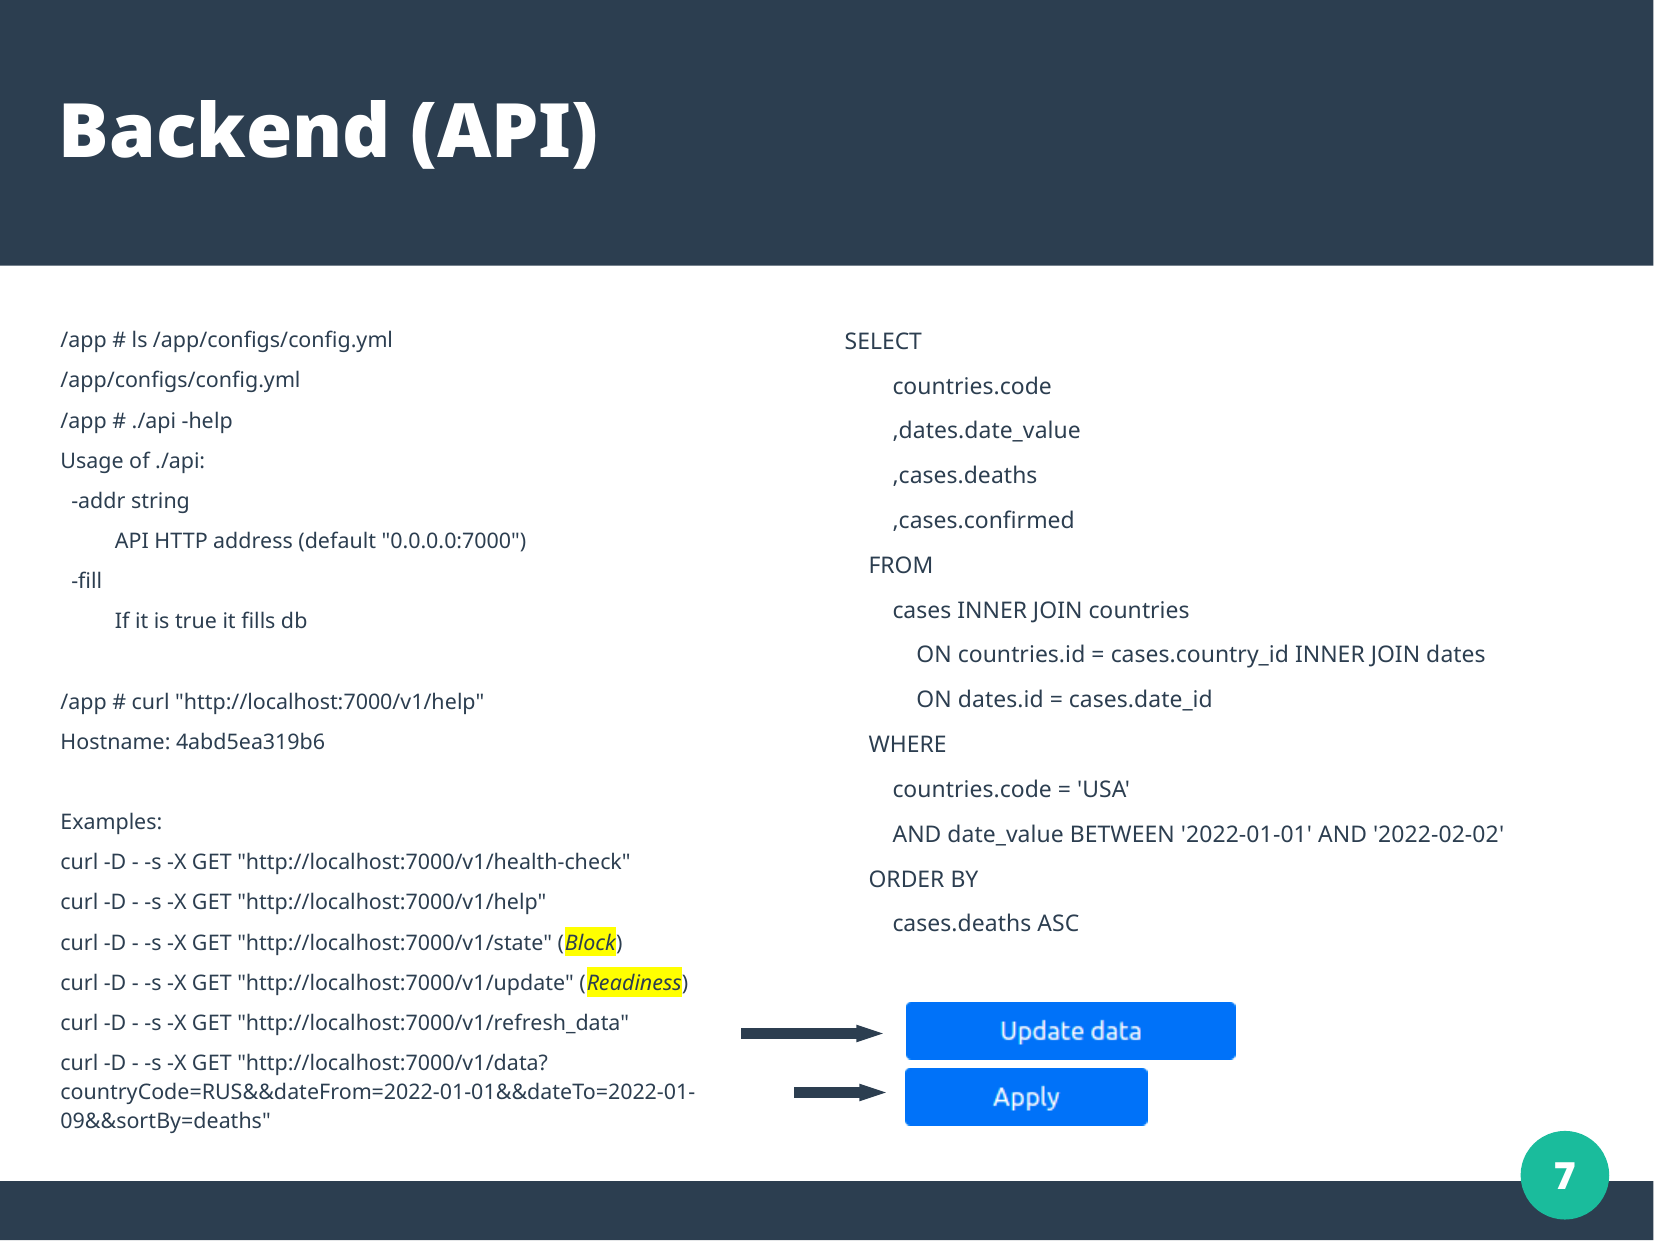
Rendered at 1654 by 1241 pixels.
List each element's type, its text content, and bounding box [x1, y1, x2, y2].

list SELECT countries.code ,dates.date_value ,cases.deaths ,cases.confirmed FROM cases INNER JOIN countries ON countries.id = cases.country_id INNER JOIN dates ON dates.id = cases.date_id WHERE countries.code = 'USA' AND date_value BETWEEN '2022-01-01' AND '2022-02-02' ORDER BY cases.deaths ASC [845, 324, 1594, 939]
list /app # ls /app/configs/config.yml /app/configs/config.yml /app # ./api -help Usage of ./api: -addr string API HTTP address (default "0.0.0.0:7000") -fill If it is true it fills db /app # curl "http://localhost:7000/v1/help" Hostname: 4abd5ea319b6 Examples: curl -D - -s -X GET "http://localhost:7000/v1/health-check" curl -D - -s -X GET "http://localhost:7000/v1/help" curl -D - -s -X GET "http://localhost:7000/v1/state" (Block) curl -D - -s -X GET "http://localhost:7000/v1/update" (Readiness) curl -D - -s -X GET "http://localhost:7000/v1/refresh_data" curl -D - -s -X GET "http://localhost:7000/v1/data?countryCode=RUS&&dateFrom=2022-01-01&&dateTo=2022-01-09&&sortBy=deaths" [60, 324, 845, 1152]
picture [905, 1068, 1148, 1126]
picture [906, 1002, 1236, 1060]
title Backend (API) [59, 49, 1595, 207]
